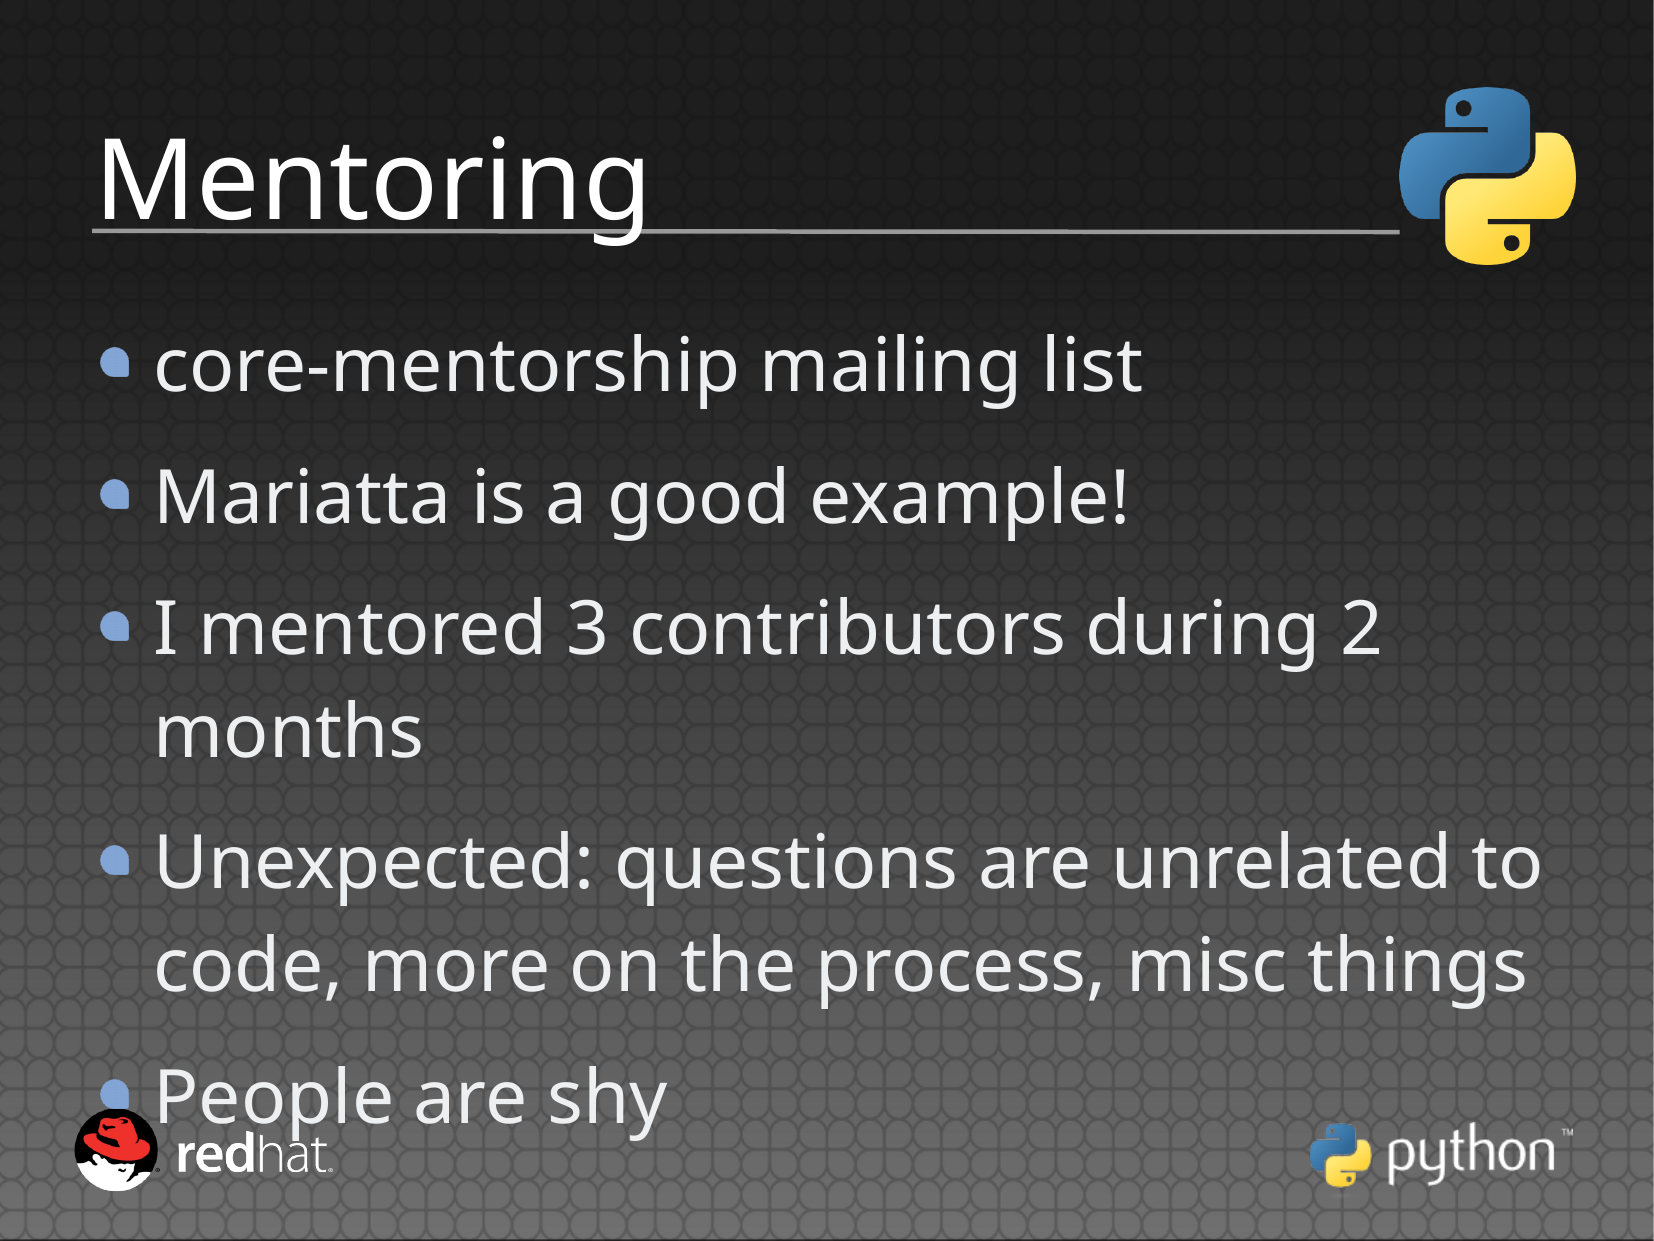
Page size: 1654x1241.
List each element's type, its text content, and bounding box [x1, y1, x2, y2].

title Mentoring [94, 100, 1426, 251]
list core-mentorship mailing list Mariatta is a good example! I mentored 3 contributors during 2 months Unexpected: questions are unrelated to code, more on the process, misc things People are shy [82, 311, 1571, 1098]
picture [0, 0, 1654, 1241]
